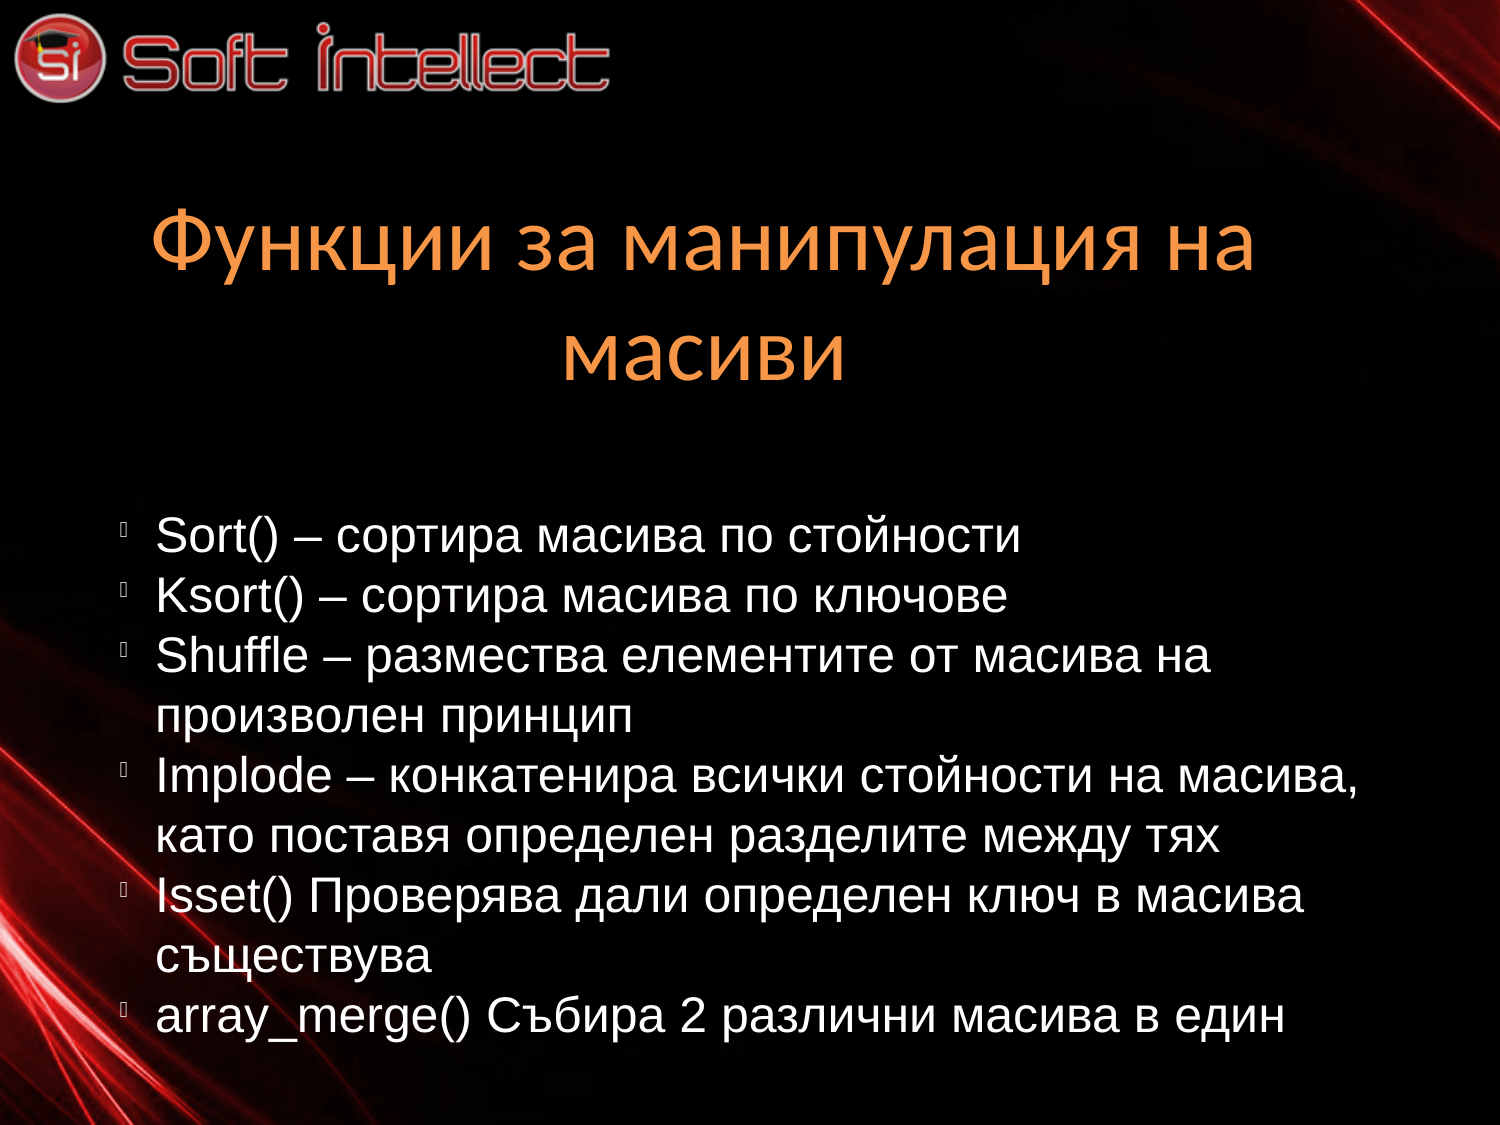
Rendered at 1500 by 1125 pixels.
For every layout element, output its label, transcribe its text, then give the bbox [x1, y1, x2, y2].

picture [0, 0, 1500, 1125]
text_box Sort() – сортира масива по стойности Ksort() – сортира масива по ключове Shuffle – размества елементите от масива на произволен принцип Implode – конкатенира всички стойности на масива, като поставя определен разделите между тях Isset() Проверява дали определен ключ в масива съществува array_merge() Събира 2 различни масива в един [105, 495, 1470, 825]
text_box Функции за манипулация на масиви [30, 194, 1380, 382]
